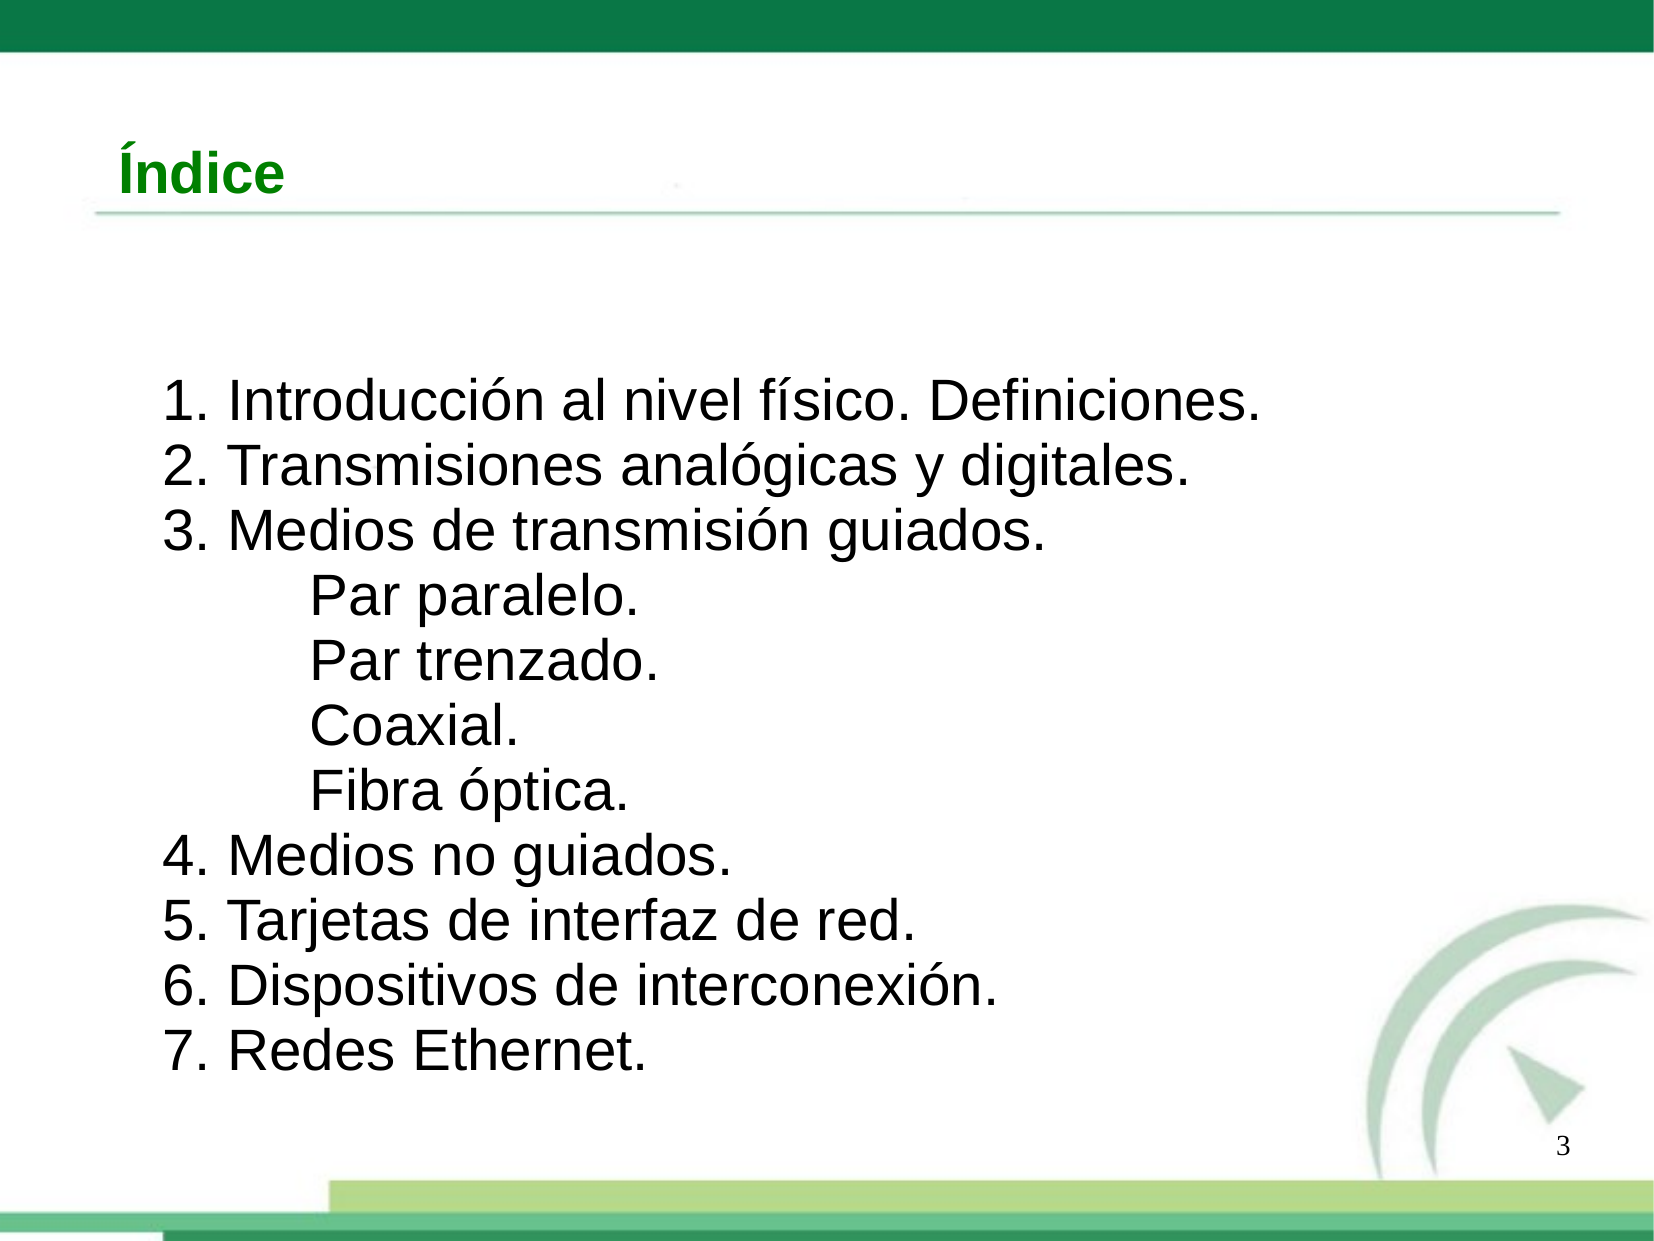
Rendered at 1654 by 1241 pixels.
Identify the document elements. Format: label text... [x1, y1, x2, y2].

text_box 1. Introducción al nivel físico. Definiciones. 2. Transmisiones analógicas y digitales. 3. Medios de transmisión guiados. Par paralelo. Par trenzado. Coaxial. Fibra óptica. 4. Medios no guiados. 5. Tarjetas de interfaz de red. 6. Dispositivos de interconexión. 7. Redes Ethernet. [147, 295, 1625, 1156]
picture [0, 0, 1654, 1241]
title Índice [118, 140, 1534, 207]
